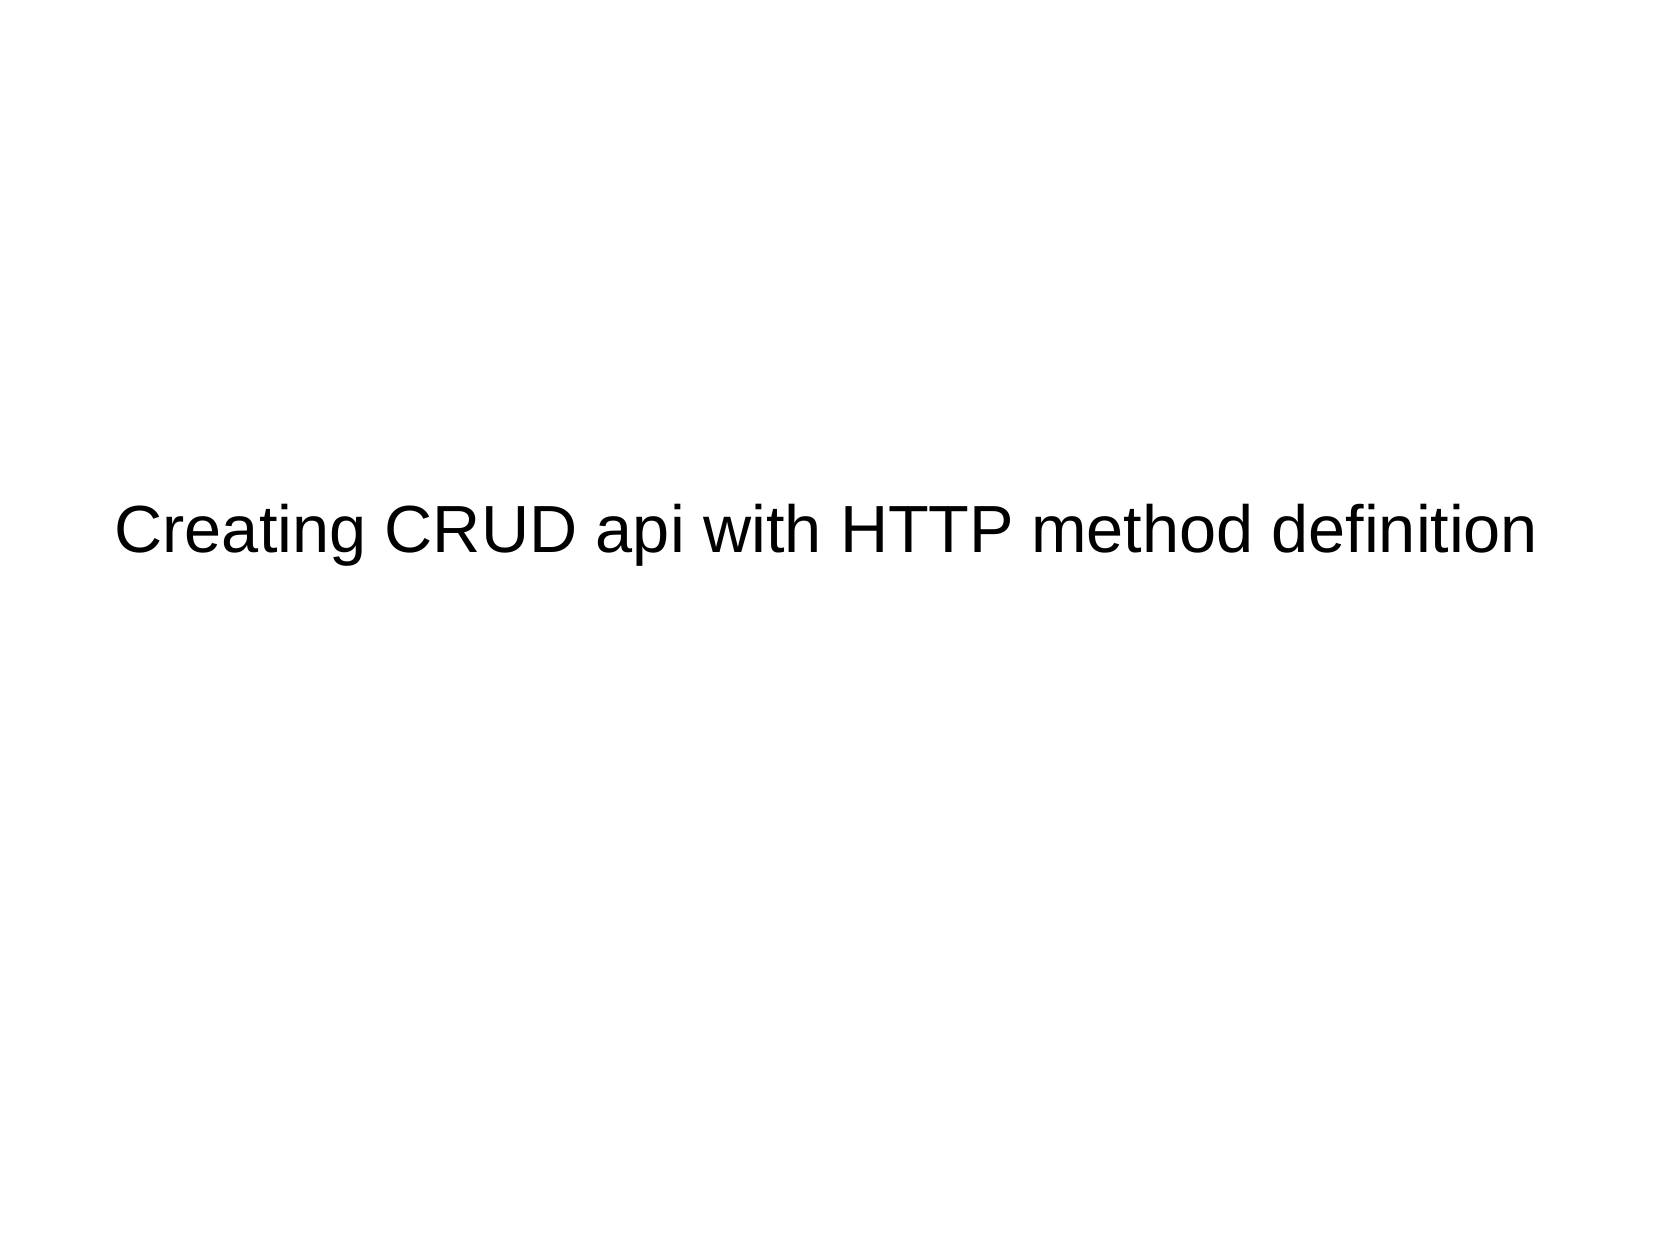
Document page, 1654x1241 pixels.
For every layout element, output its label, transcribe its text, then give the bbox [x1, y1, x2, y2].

subtitle Creating CRUD api with HTTP method definition [82, 49, 1571, 1010]
